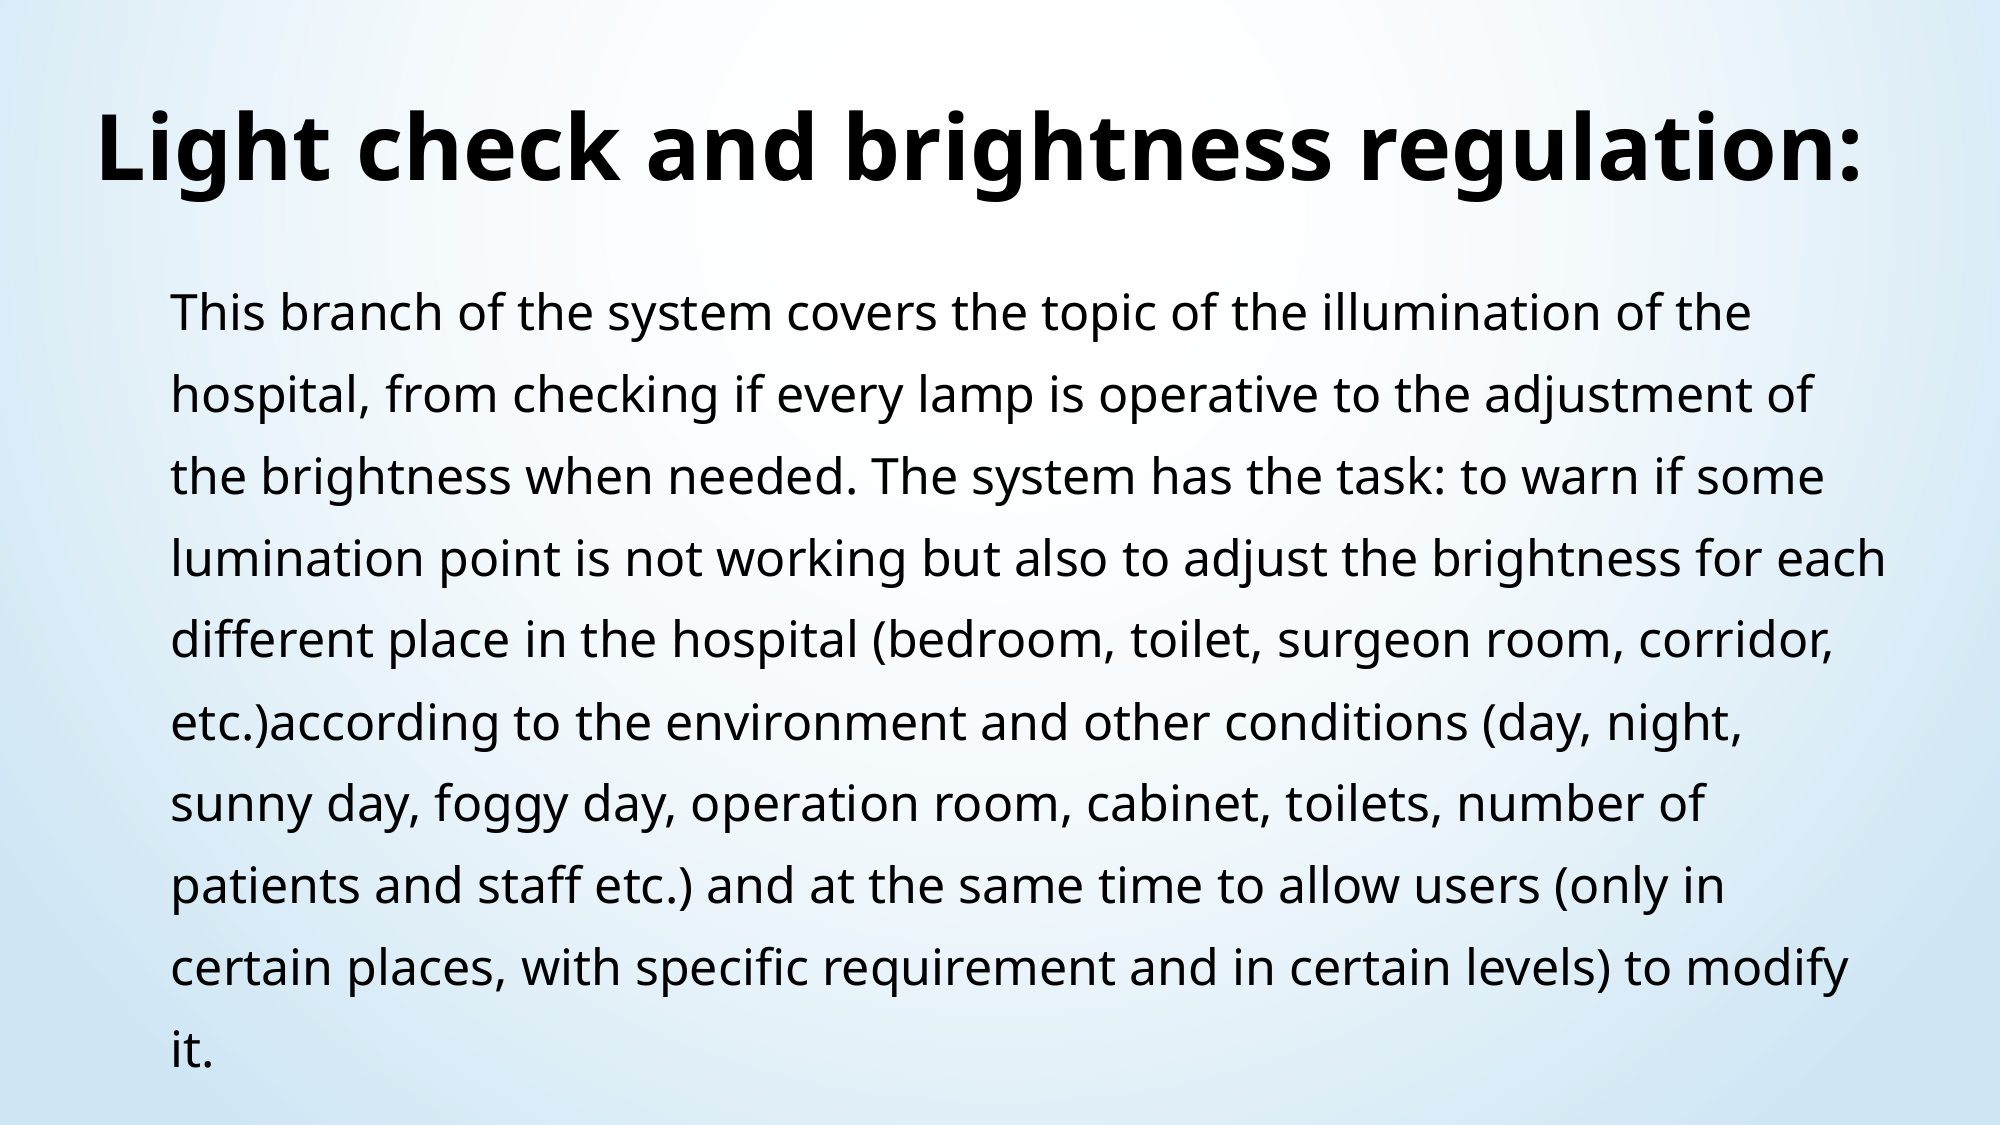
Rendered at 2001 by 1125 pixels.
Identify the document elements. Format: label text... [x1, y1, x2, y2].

list This branch of the system covers the topic of the illumination of the hospital, from checking if every lamp is operative to the adjustment of the brightness when needed. The system has the task: to warn if some lumination point is not working but also to adjust the brightness for each different place in the hospital (bedroom, toilet, surgeon room, corridor, etc.)according to the environment and other conditions (day, night, sunny day, foggy day, operation room, cabinet, toilets, number of patients and staff etc.) and at the same time to allow users (only in certain places, with specific requirement and in certain levels) to modify it. [99, 263, 1900, 1006]
title Light check and brightness regulation: [94, 47, 1924, 201]
picture [0, 0, 2000, 1125]
